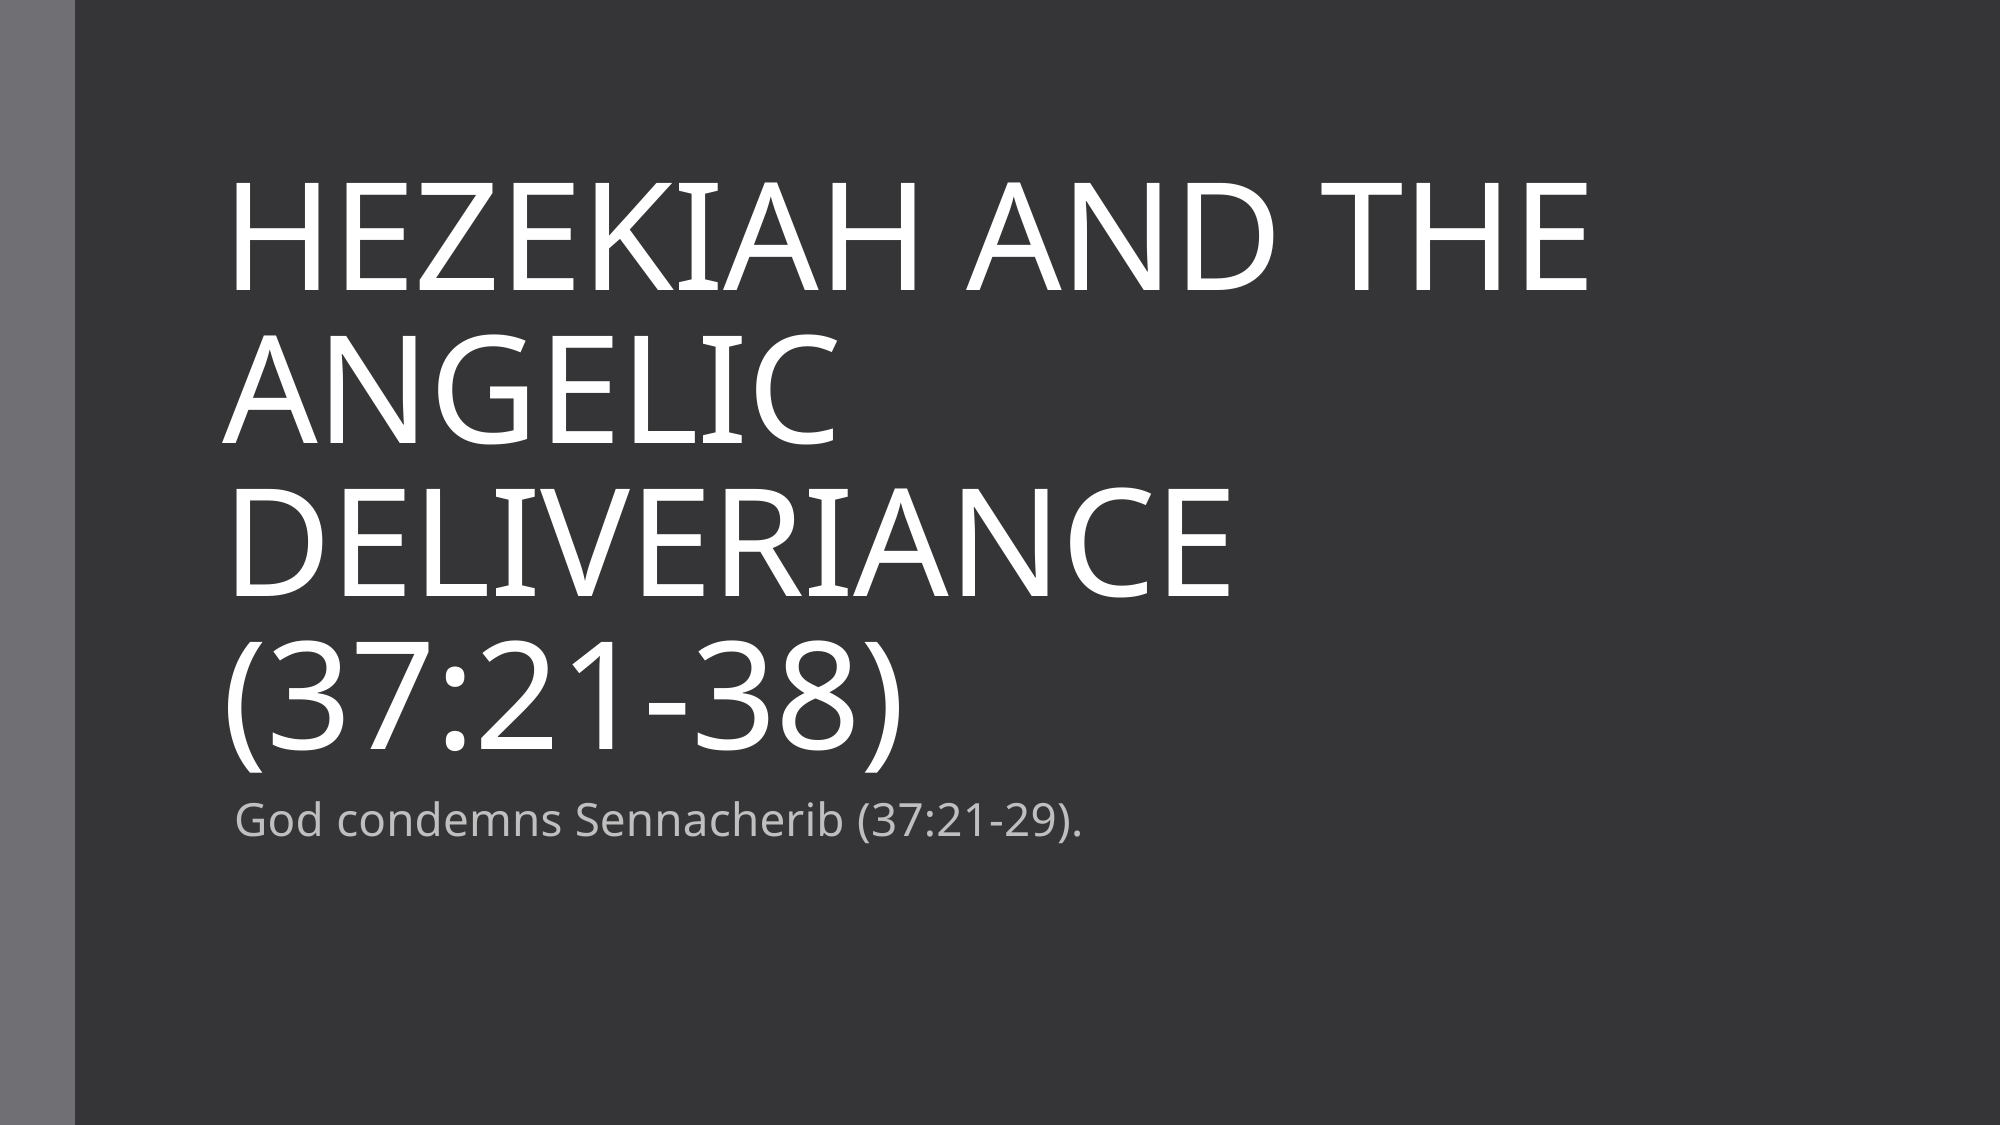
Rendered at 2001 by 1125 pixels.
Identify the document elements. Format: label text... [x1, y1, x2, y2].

title HEZEKIAH AND THE ANGELIC DELIVERIANCE (37:21-38) [206, 124, 1752, 787]
subtitle God condemns Sennacherib (37:21-29). [206, 787, 1752, 1066]
